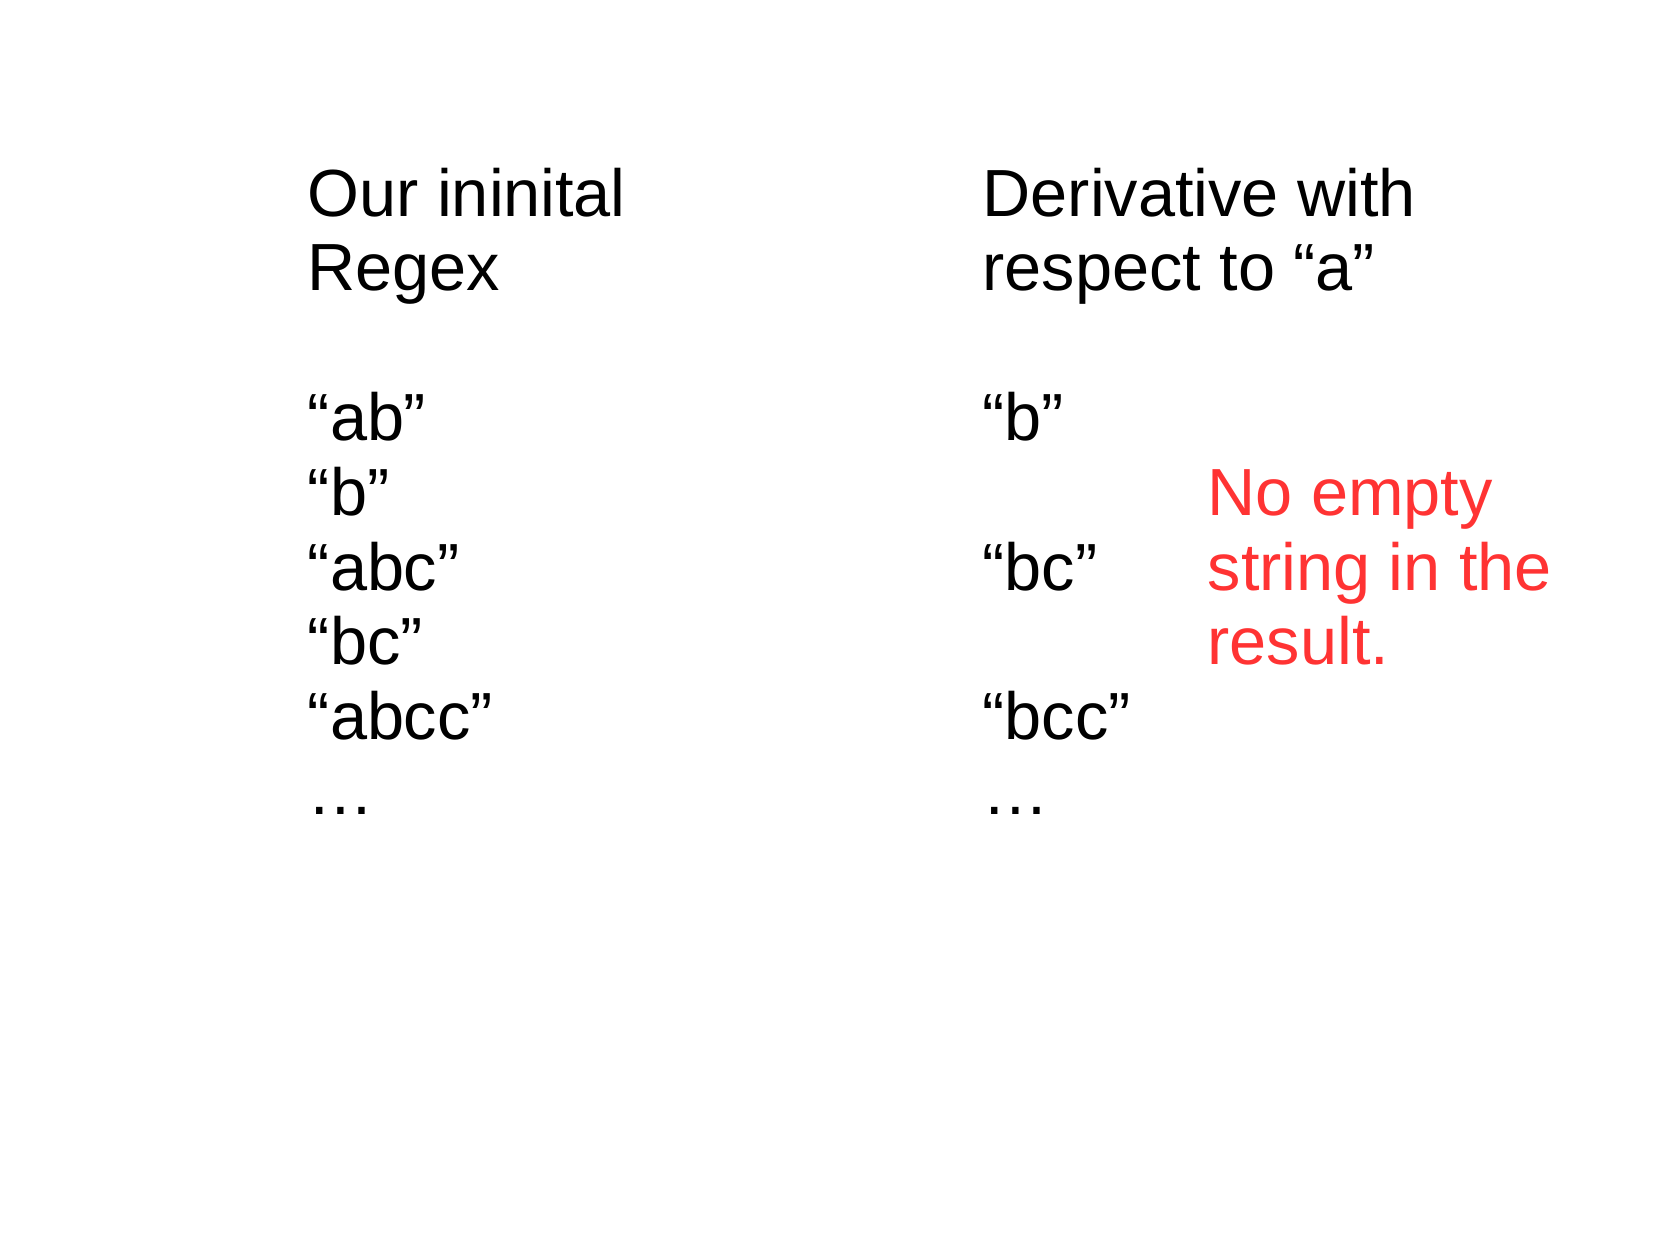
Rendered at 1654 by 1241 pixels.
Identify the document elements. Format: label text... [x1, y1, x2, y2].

subtitle Our ininital Derivative with Regex respect to “a” “ab” “b” “b” No empty “abc” “bc” string in the “bc” result. “abcc” “bcc” … … [82, 49, 1571, 1010]
